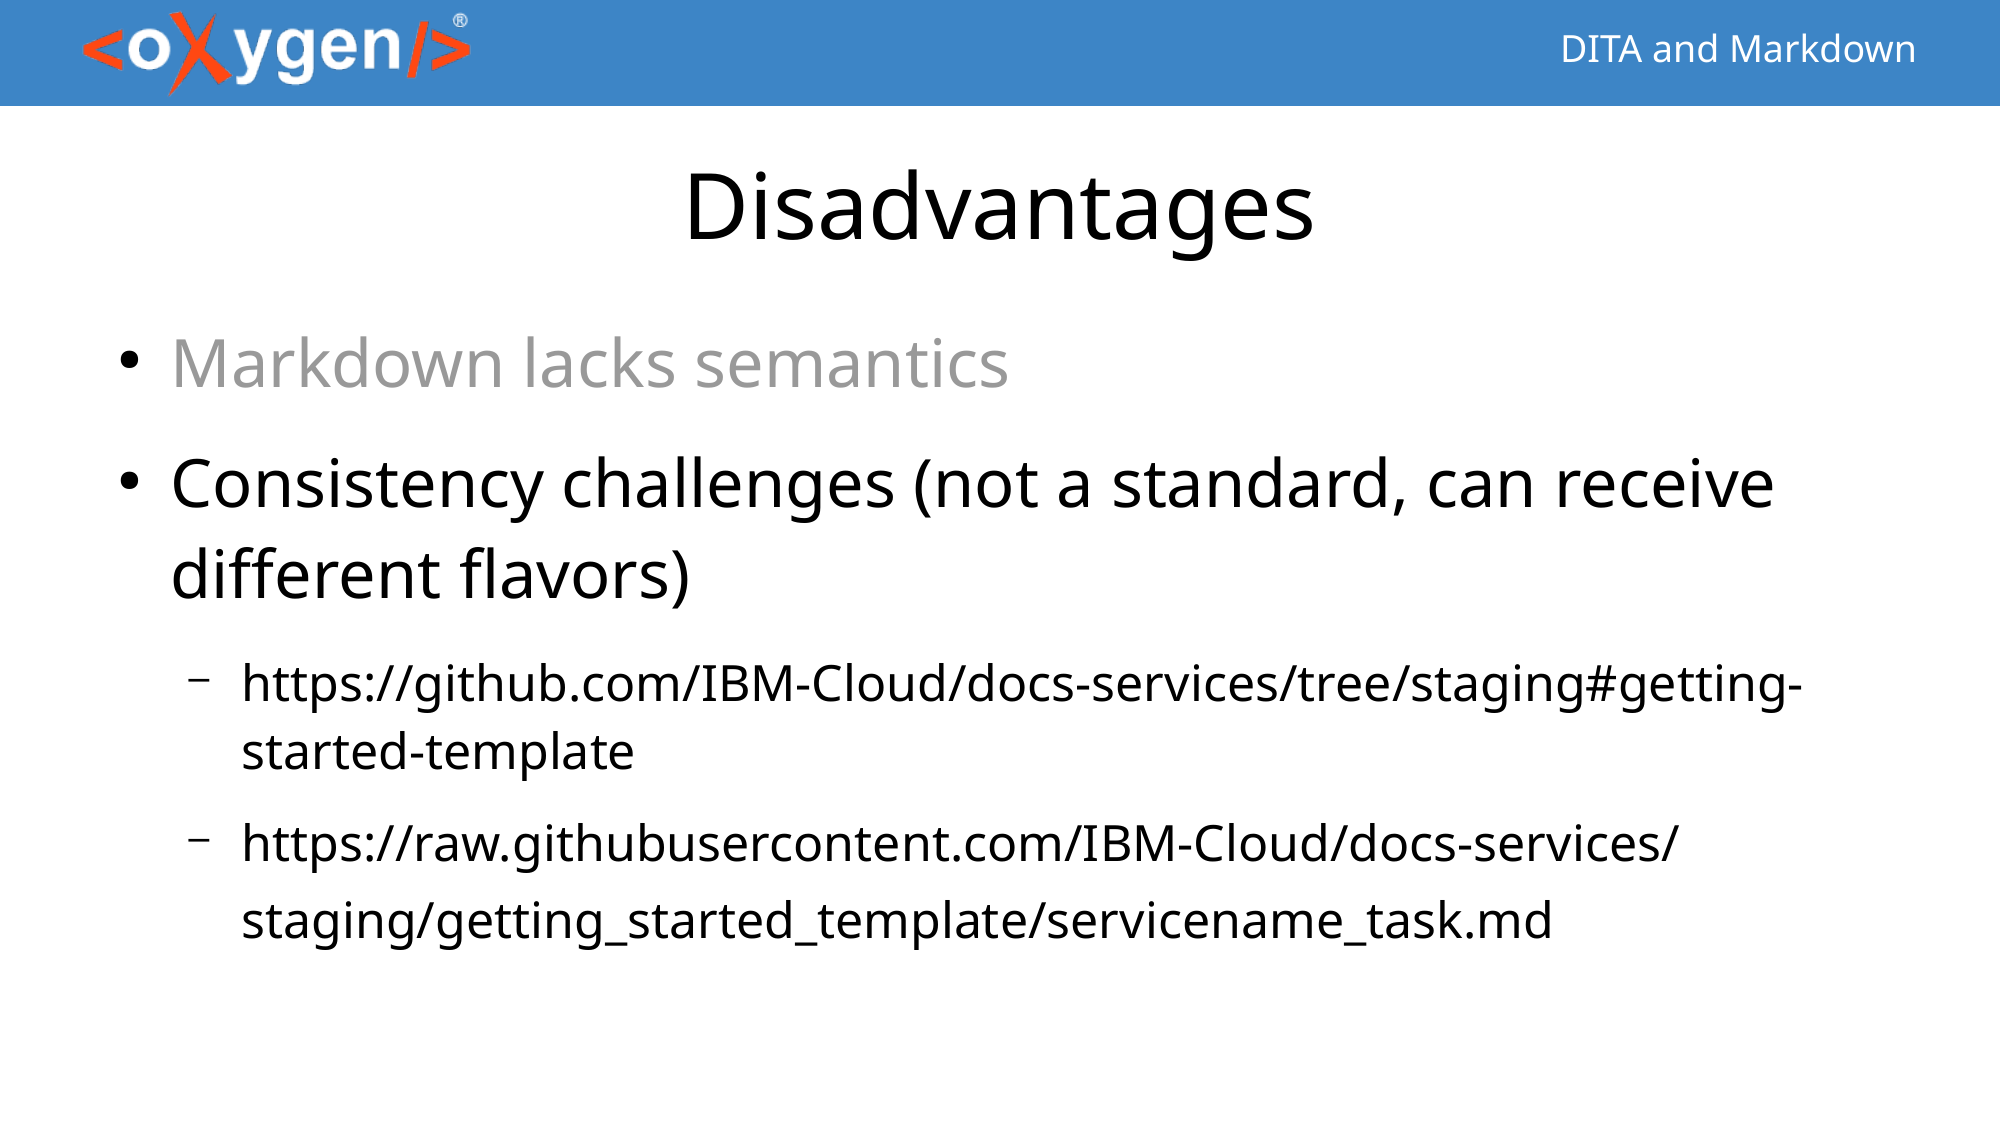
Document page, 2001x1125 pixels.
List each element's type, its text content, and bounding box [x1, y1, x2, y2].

picture [75, 0, 488, 106]
list Markdown lacks semantics Consistency challenges (not a standard, can receive different flavors) https://github.com/IBM-Cloud/docs-services/tree/staging#getting-started-template https://raw.githubusercontent.com/IBM-Cloud/docs-services/staging/getting_started_template/servicename_task.md [99, 316, 1900, 1083]
title Disadvantages [99, 109, 1900, 298]
